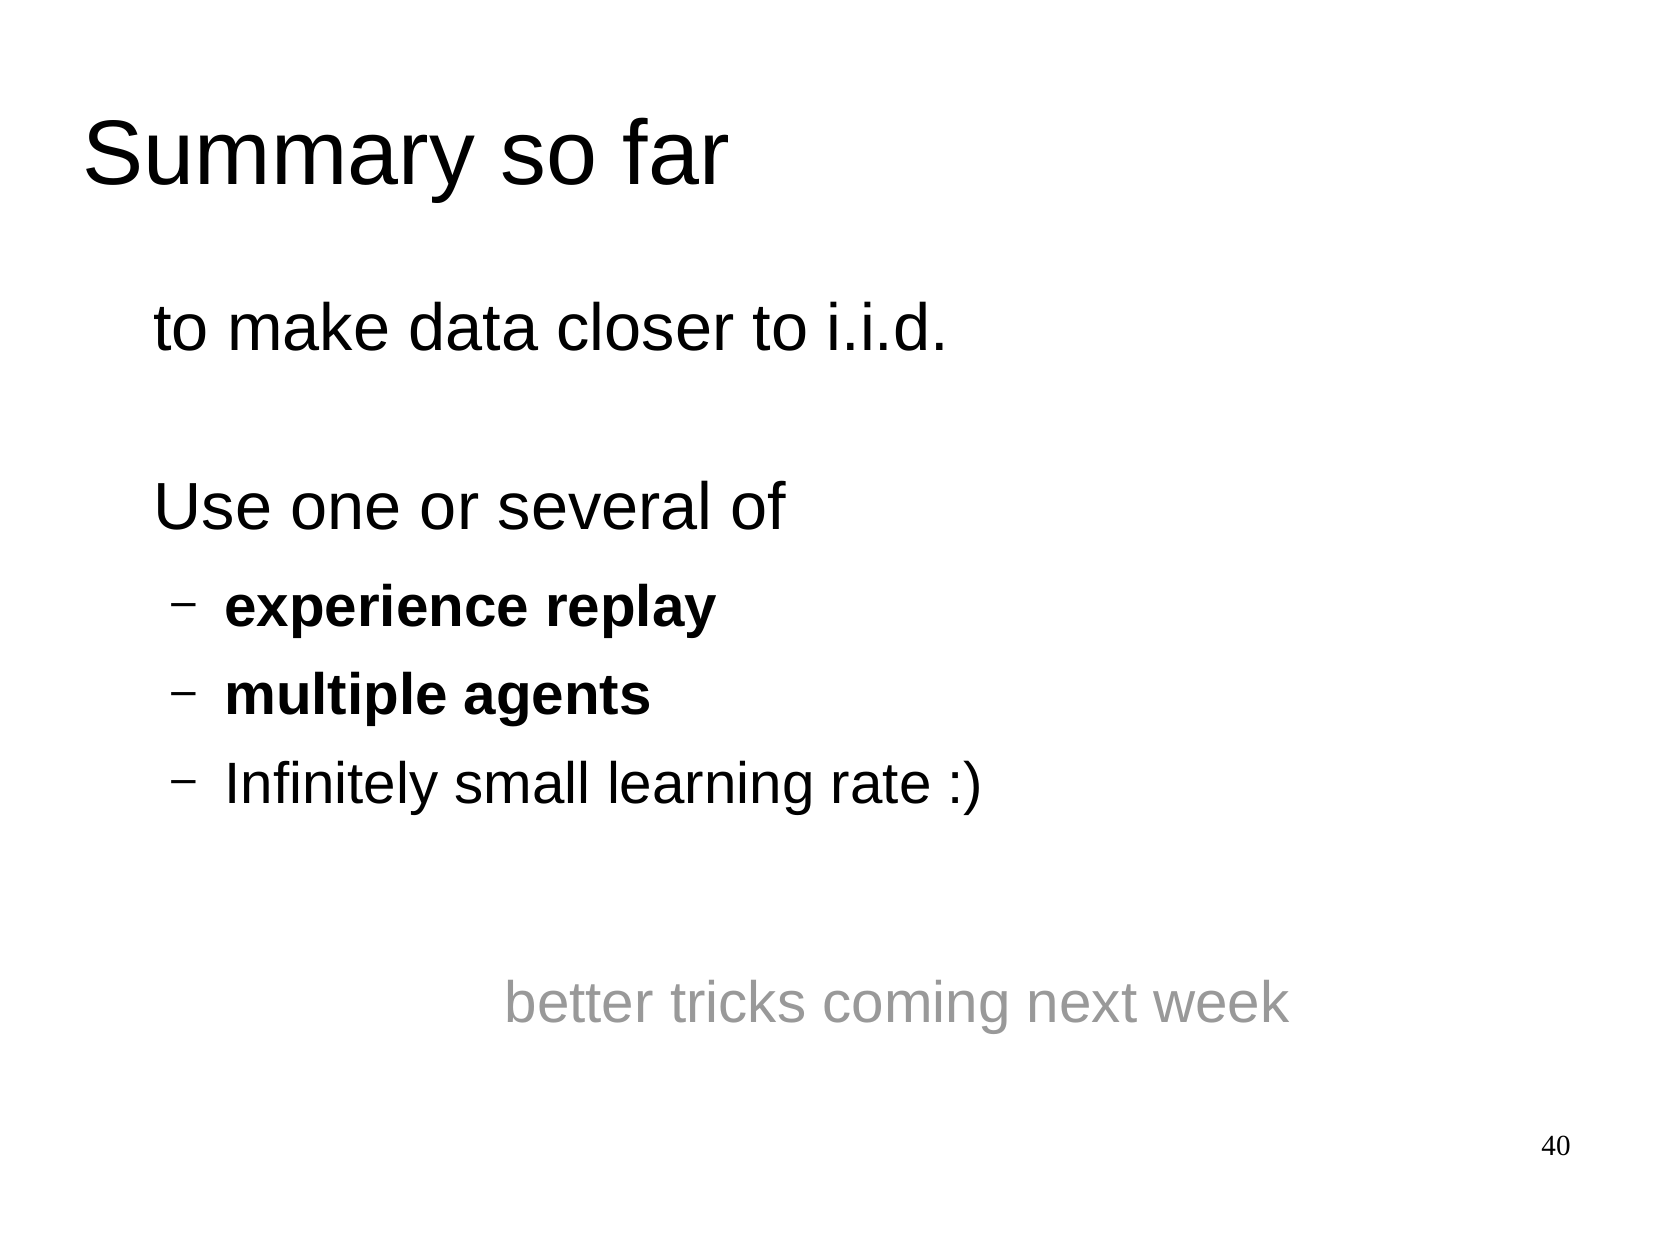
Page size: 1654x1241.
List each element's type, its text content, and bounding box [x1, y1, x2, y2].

list to make data closer to i.i.d. Use one or several of experience replay multiple agents Infinitely small learning rate :) better tricks coming next week [82, 290, 1571, 1241]
title Summary so far [82, 49, 1571, 257]
